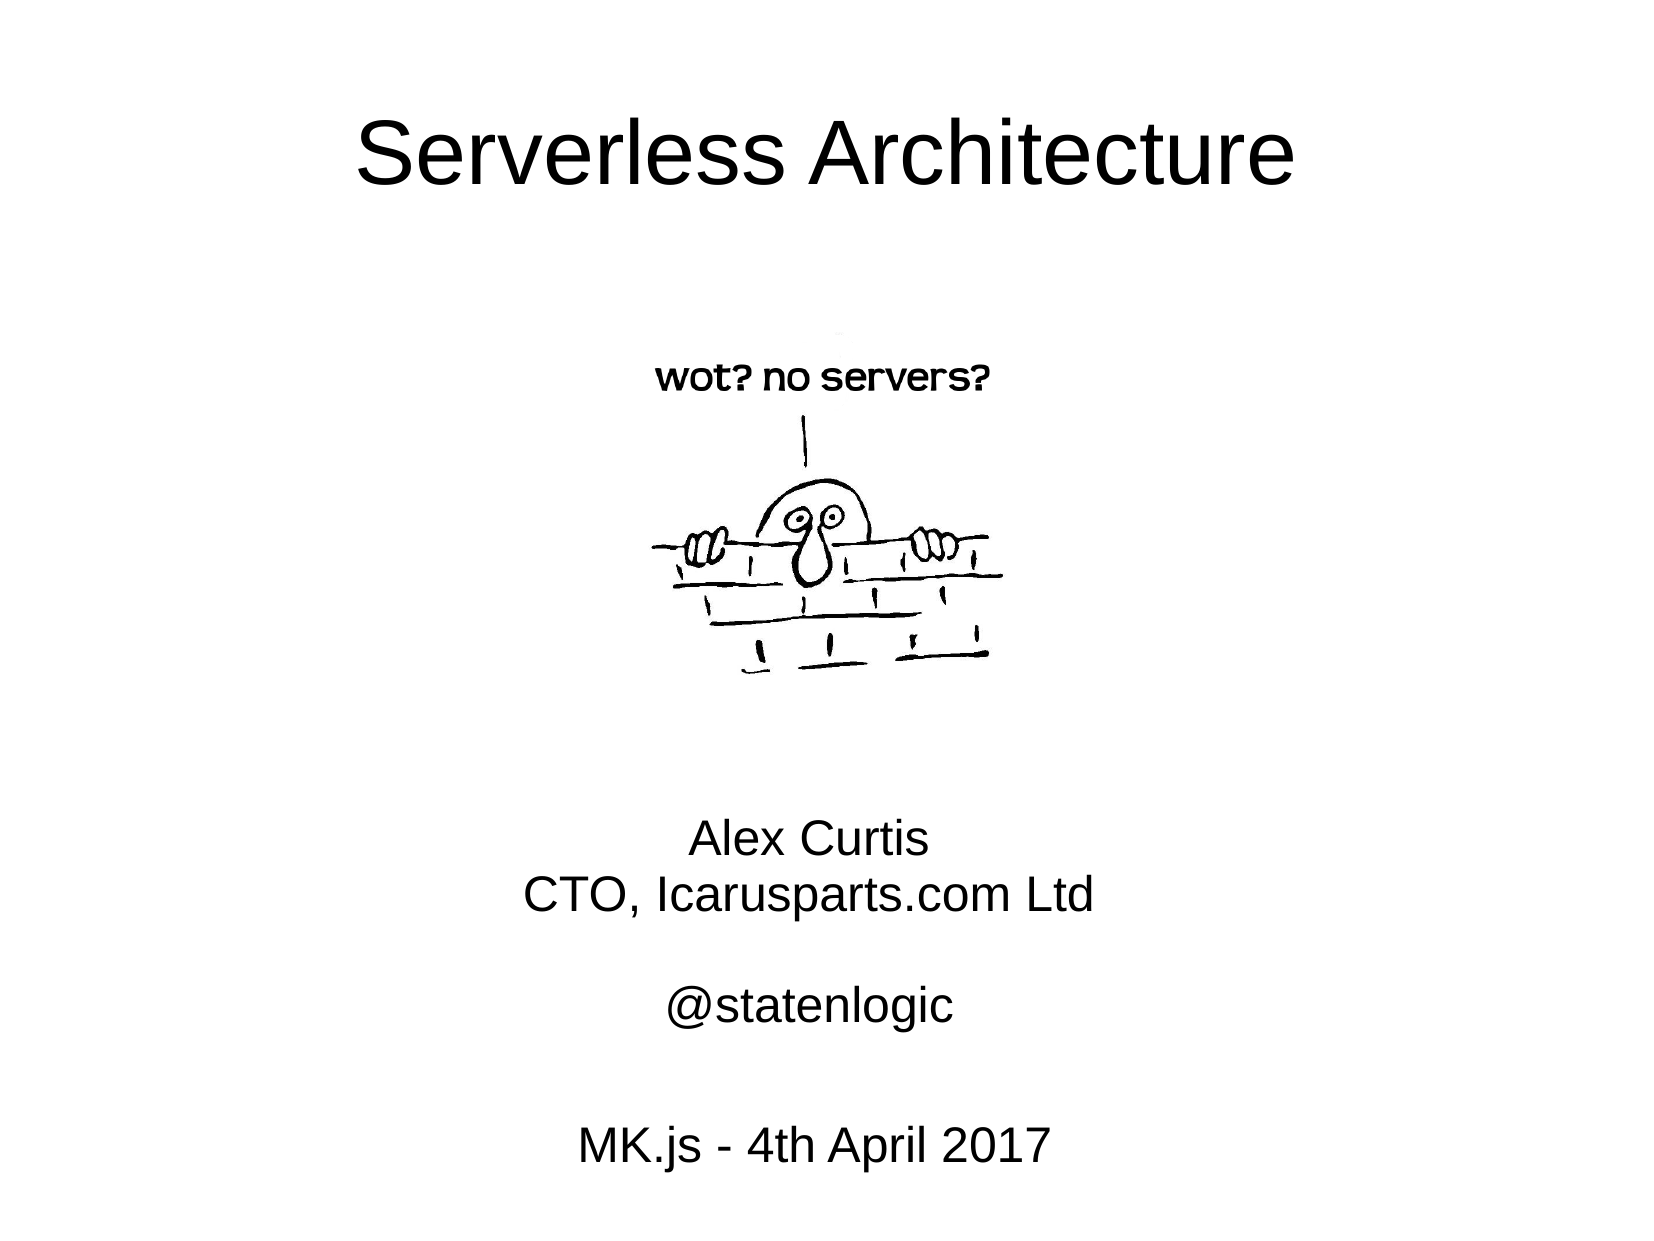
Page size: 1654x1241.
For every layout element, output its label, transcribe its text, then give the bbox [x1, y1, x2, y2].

title Serverless Architecture [82, 49, 1571, 257]
text_box Alex Curtis CTO, Icarusparts.com Ltd @statenlogic [318, 803, 1300, 1044]
picture [625, 327, 1027, 686]
text_box MK.js - 4th April 2017 [318, 1110, 1312, 1182]
